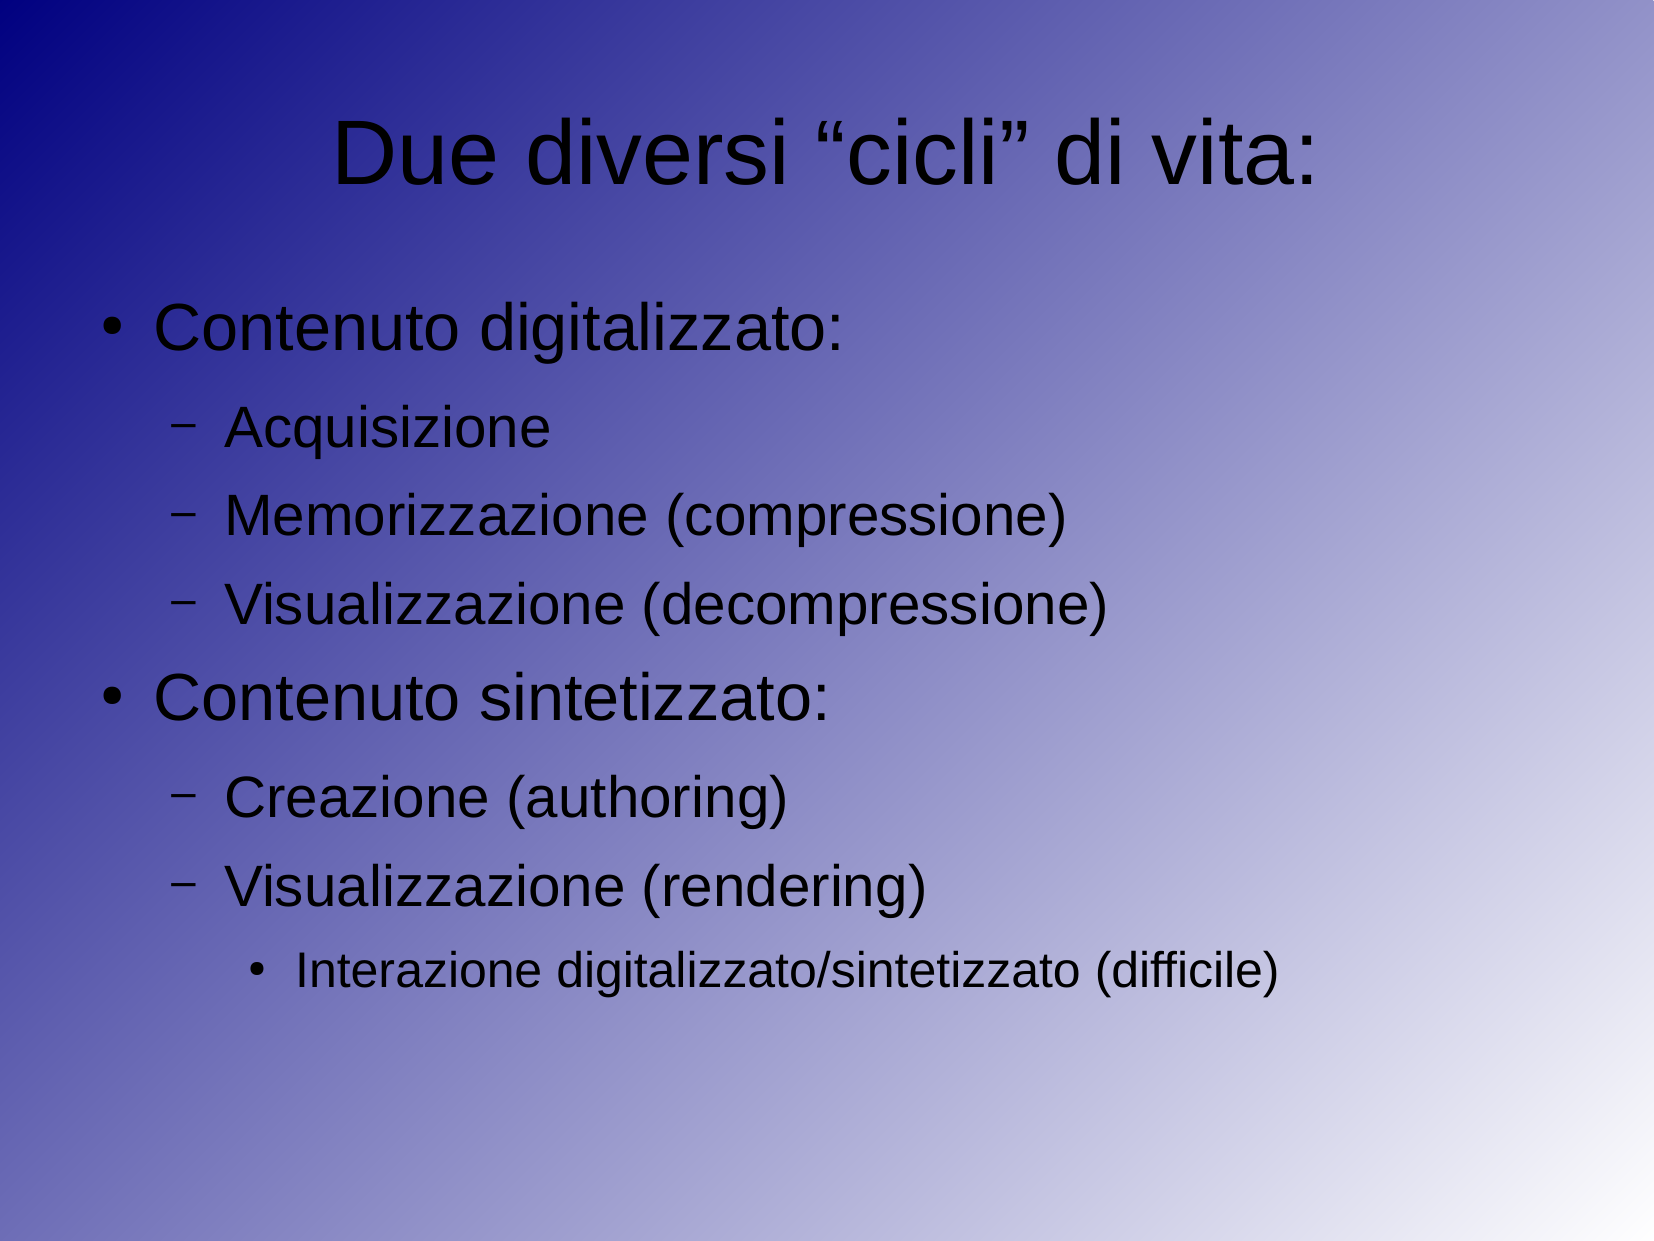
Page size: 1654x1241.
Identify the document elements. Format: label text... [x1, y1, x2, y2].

title Due diversi “cicli” di vita: [82, 49, 1571, 257]
list Contenuto digitalizzato: Acquisizione Memorizzazione (compressione) Visualizzazione (decompressione) Contenuto sintetizzato: Creazione (authoring) Visualizzazione (rendering) Interazione digitalizzato/sintetizzato (difficile) [82, 290, 1571, 1010]
